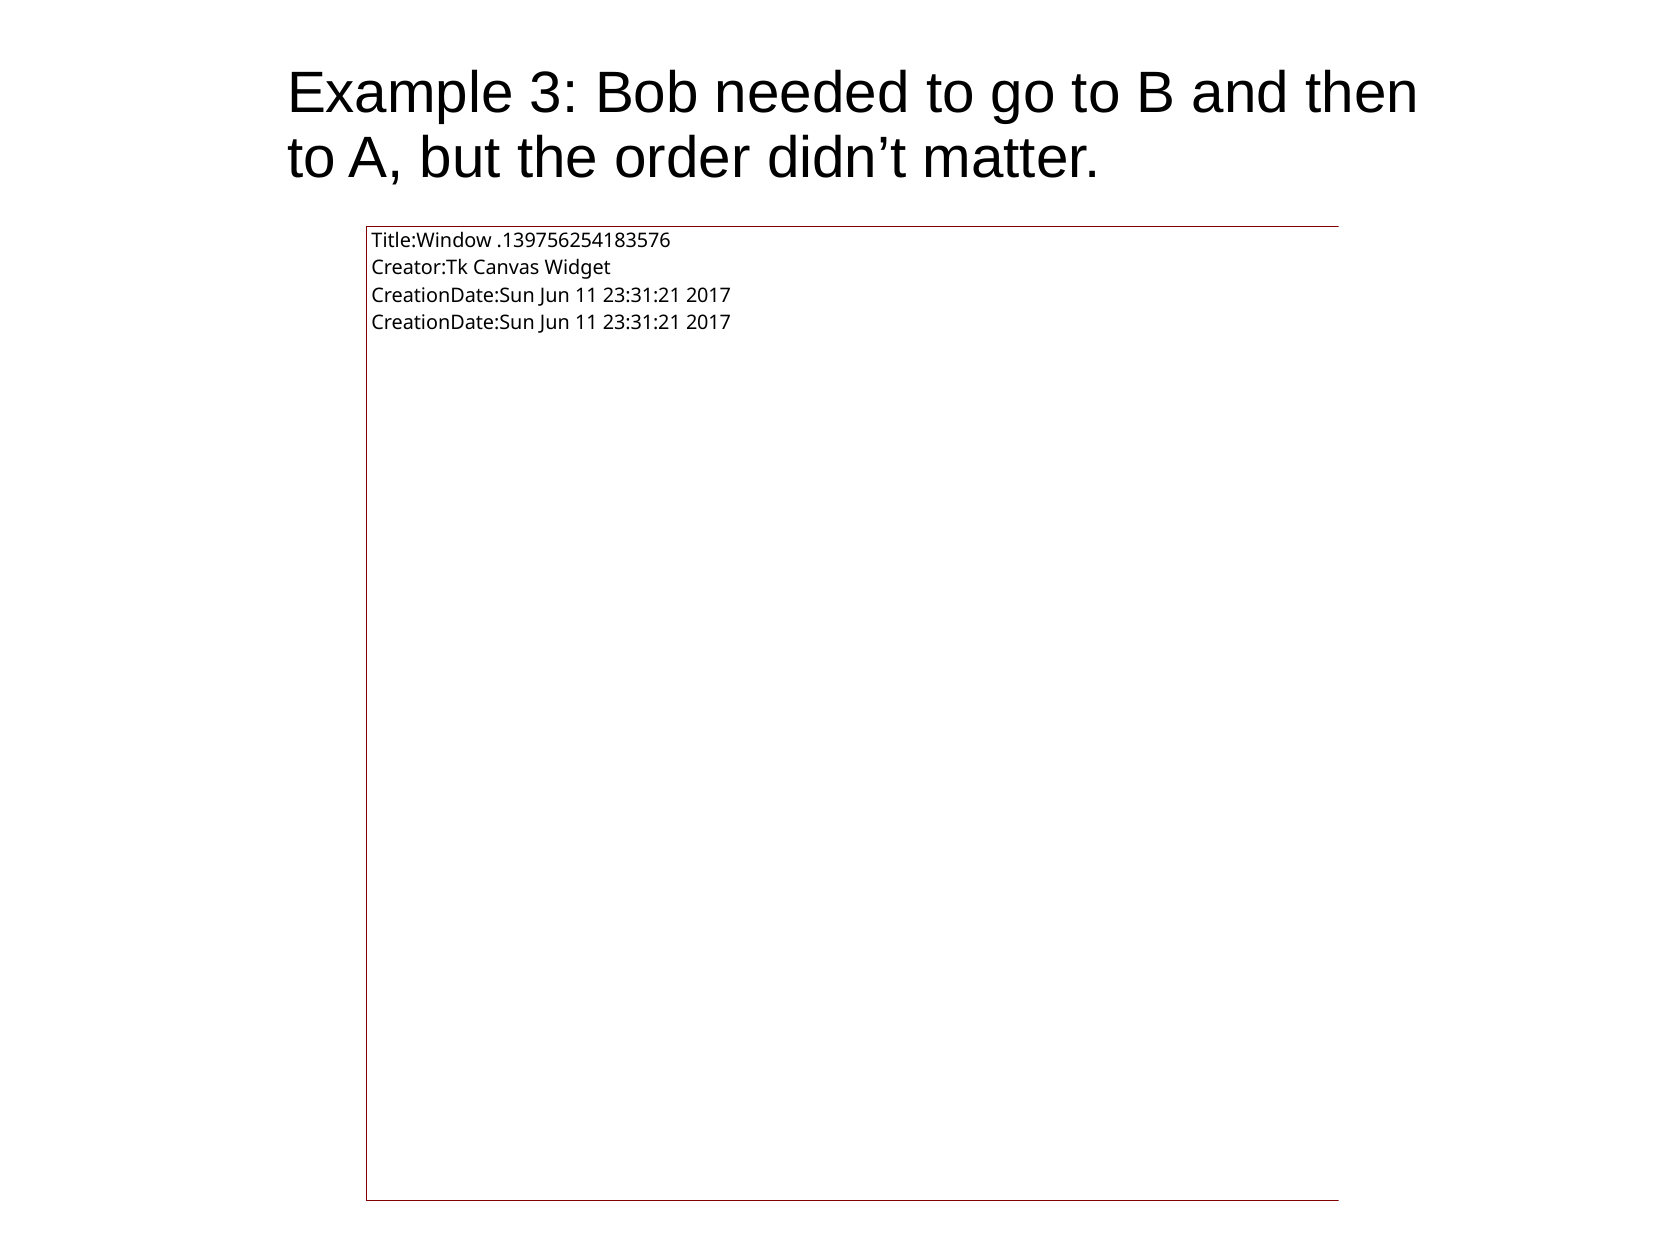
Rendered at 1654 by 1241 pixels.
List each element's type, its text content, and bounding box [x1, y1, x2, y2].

text_box Example 3: Bob needed to go to B and then to A, but the order didn’t matter. [272, 52, 1488, 533]
picture [364, 225, 1339, 1201]
